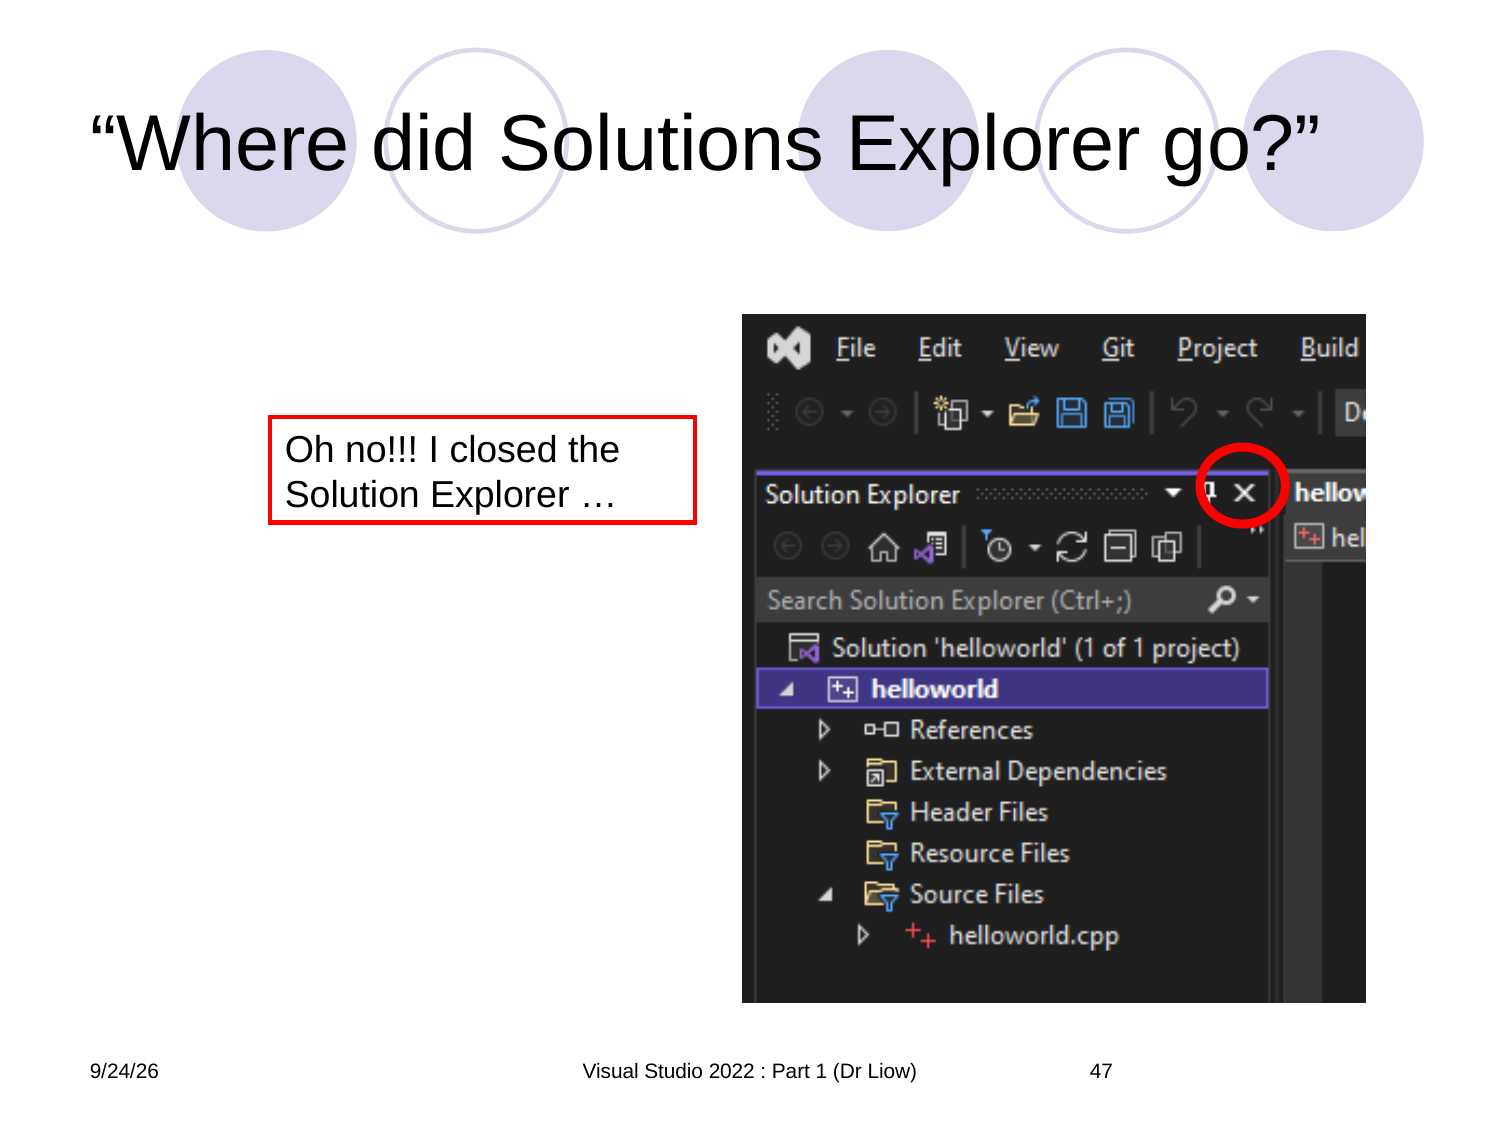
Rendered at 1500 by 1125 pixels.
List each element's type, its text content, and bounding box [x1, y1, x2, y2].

picture [742, 314, 1366, 1003]
text_box Oh no!!! I closed the Solution Explorer … [269, 417, 696, 523]
text_box <number> [1074, 1049, 1426, 1101]
text_box Visual Studio 2022 : Part 1 (Dr Liow) [512, 1049, 988, 1101]
text_box 1/11/22 [74, 1049, 426, 1101]
title “Where did Solutions Explorer go?” [75, 45, 1426, 233]
